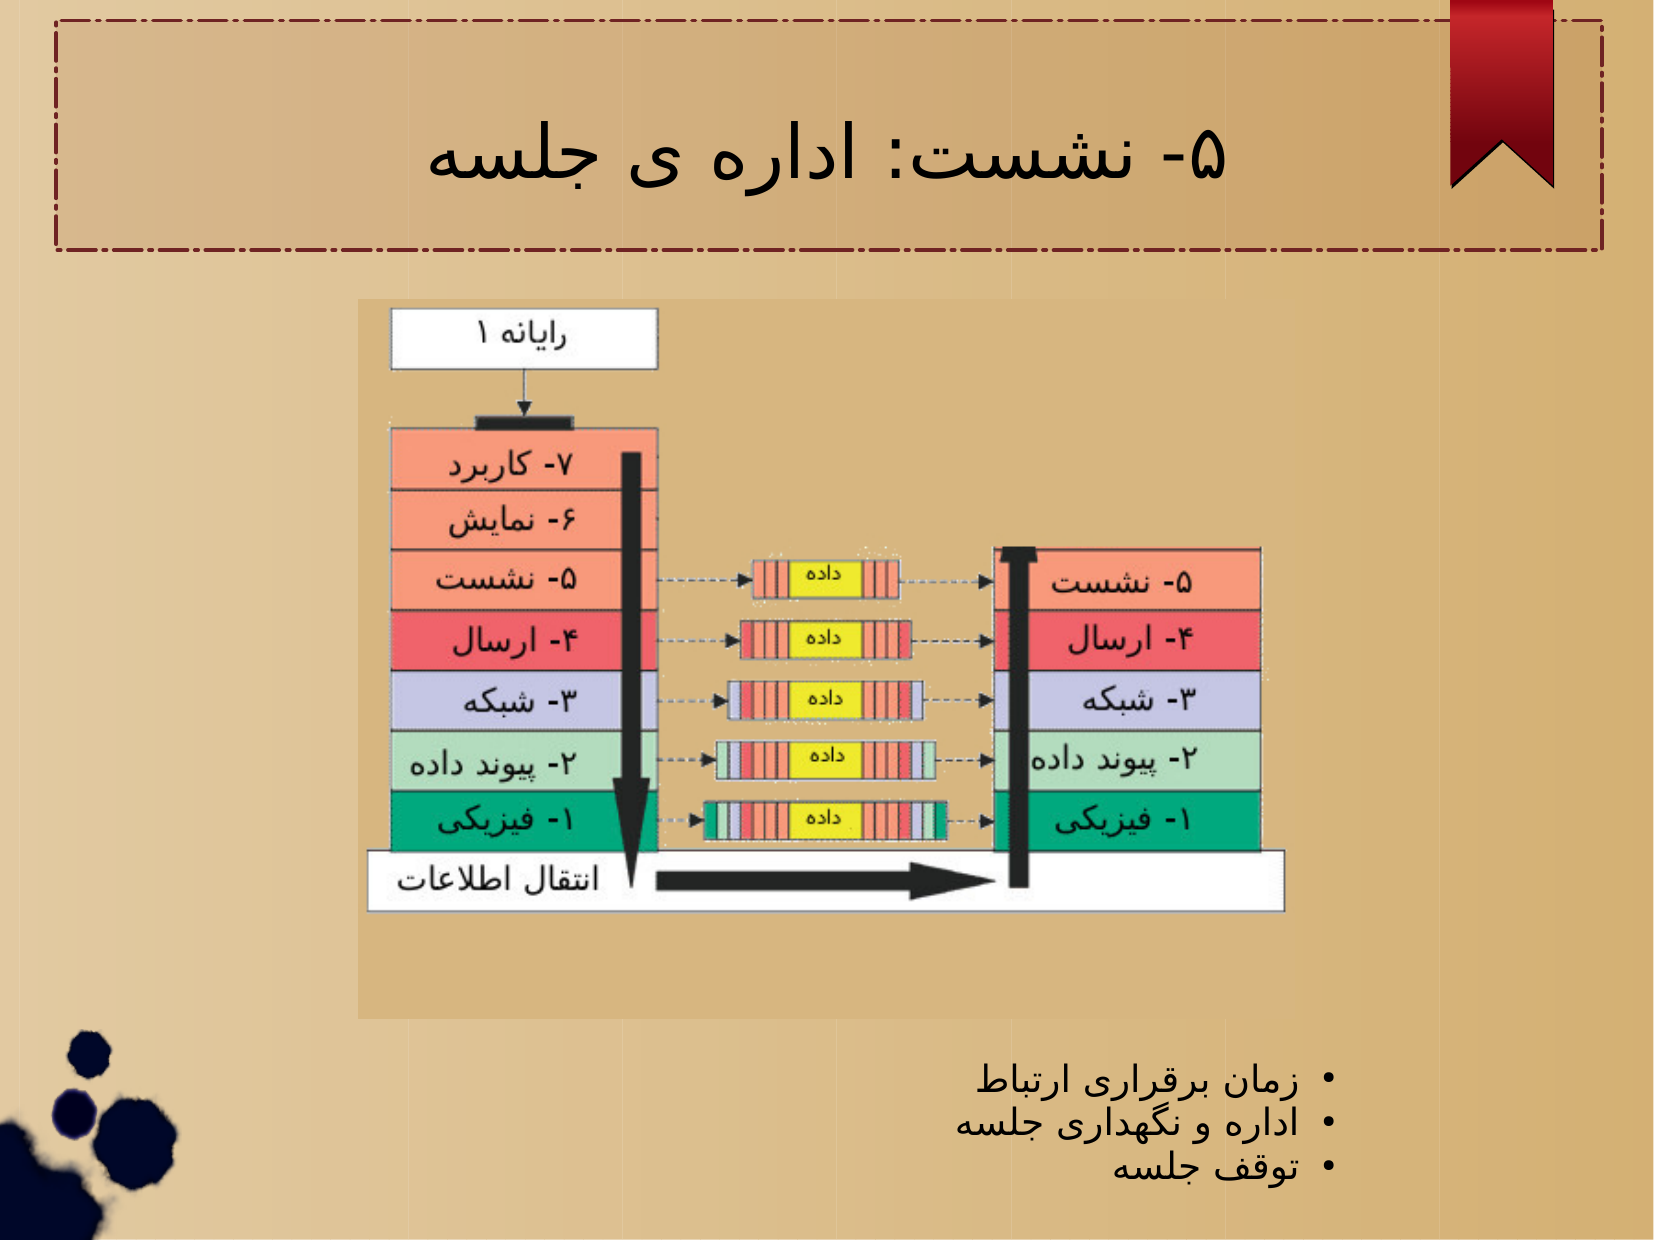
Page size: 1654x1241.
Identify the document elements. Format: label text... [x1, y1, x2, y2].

picture [358, 299, 1295, 1019]
title ۵- نشست: اداره ی جلسه [82, 49, 1571, 257]
text_box زمان برقراری ارتباط اداره و نگهداری جلسه توقف جلسه [300, 1050, 1351, 1196]
